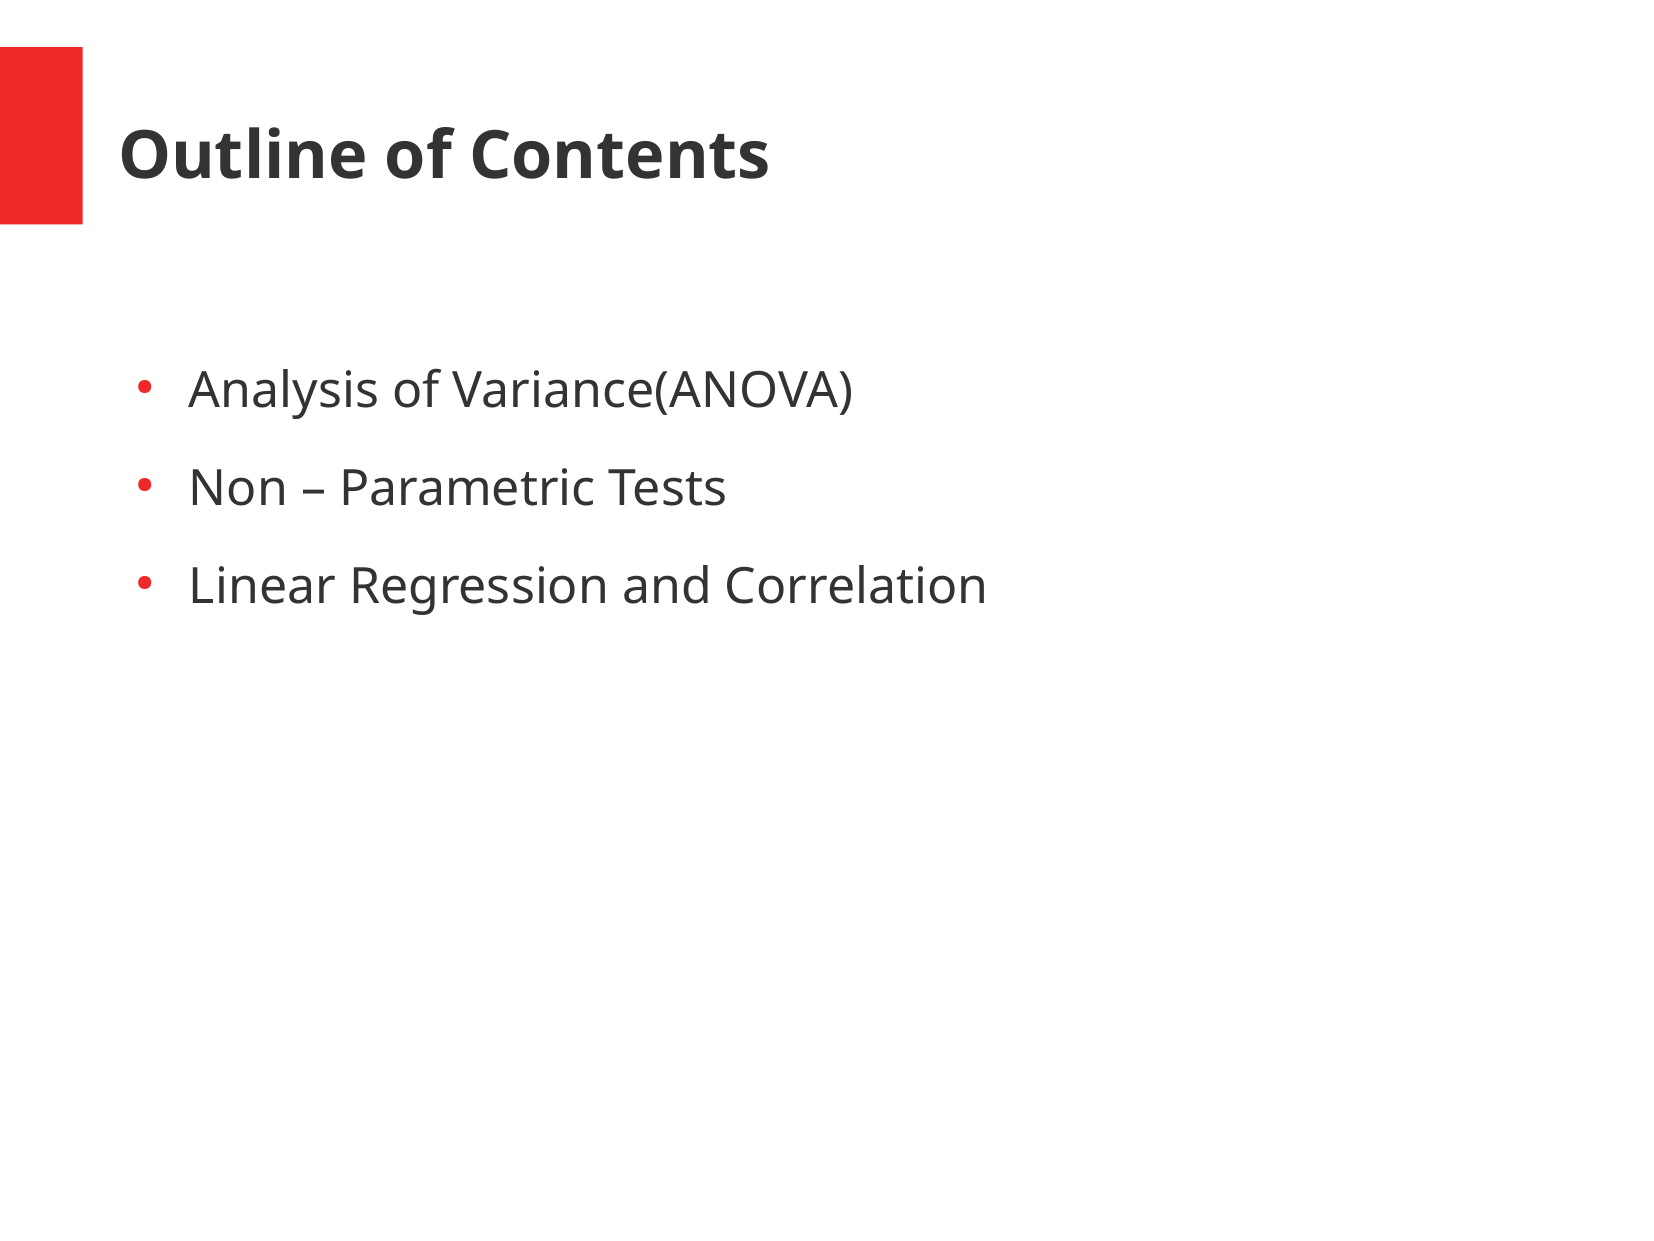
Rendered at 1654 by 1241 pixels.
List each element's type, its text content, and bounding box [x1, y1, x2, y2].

list Analysis of Variance(ANOVA) Non – Parametric Tests Linear Regression and Correlation [118, 354, 1536, 1074]
title Outline of Contents [118, 49, 1571, 257]
